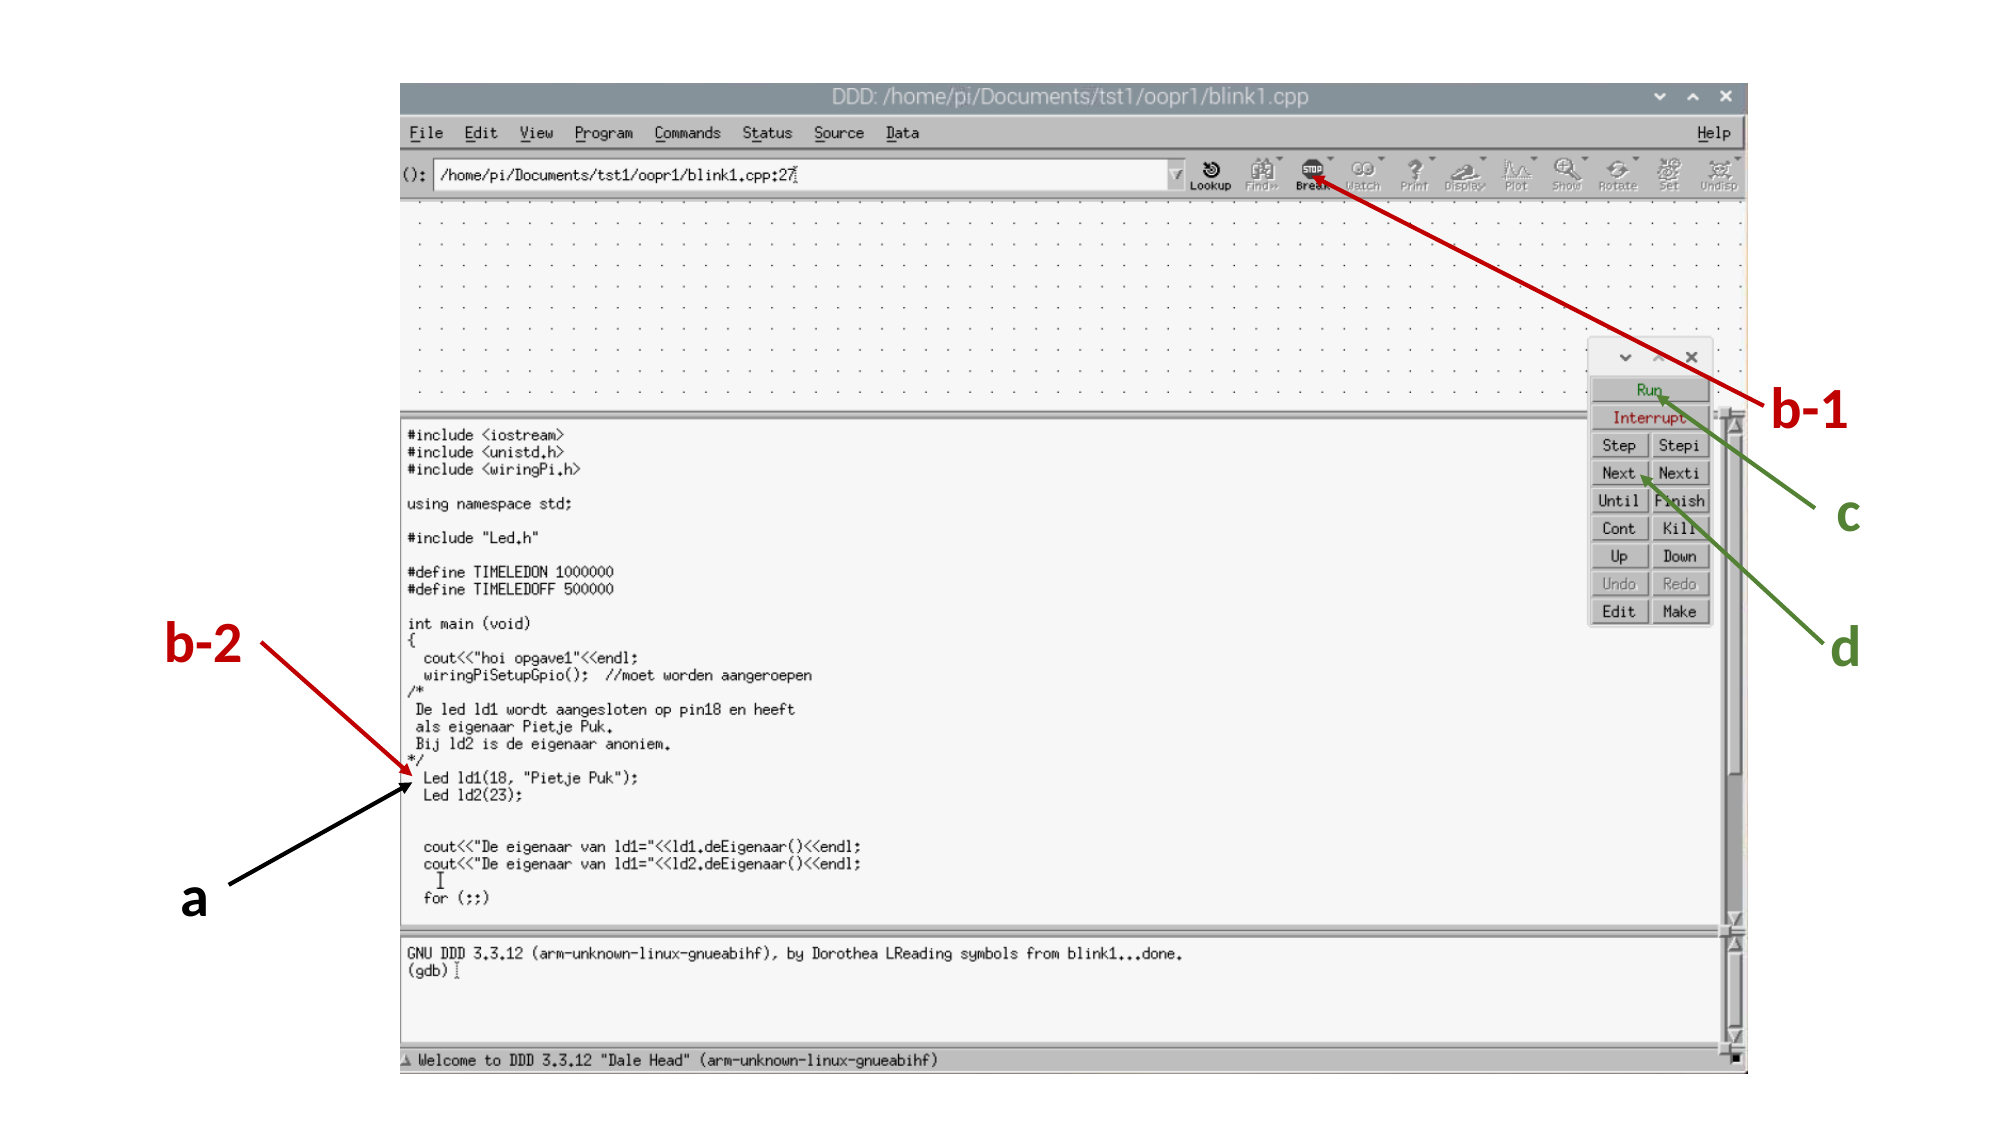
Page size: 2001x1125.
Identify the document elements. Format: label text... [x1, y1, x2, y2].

text_box b-1 [1755, 363, 1896, 448]
picture [400, 83, 1748, 1074]
text_box d [1815, 601, 1923, 686]
text_box a [165, 850, 236, 936]
text_box c [1821, 465, 1896, 551]
text_box b-2 [149, 597, 281, 682]
